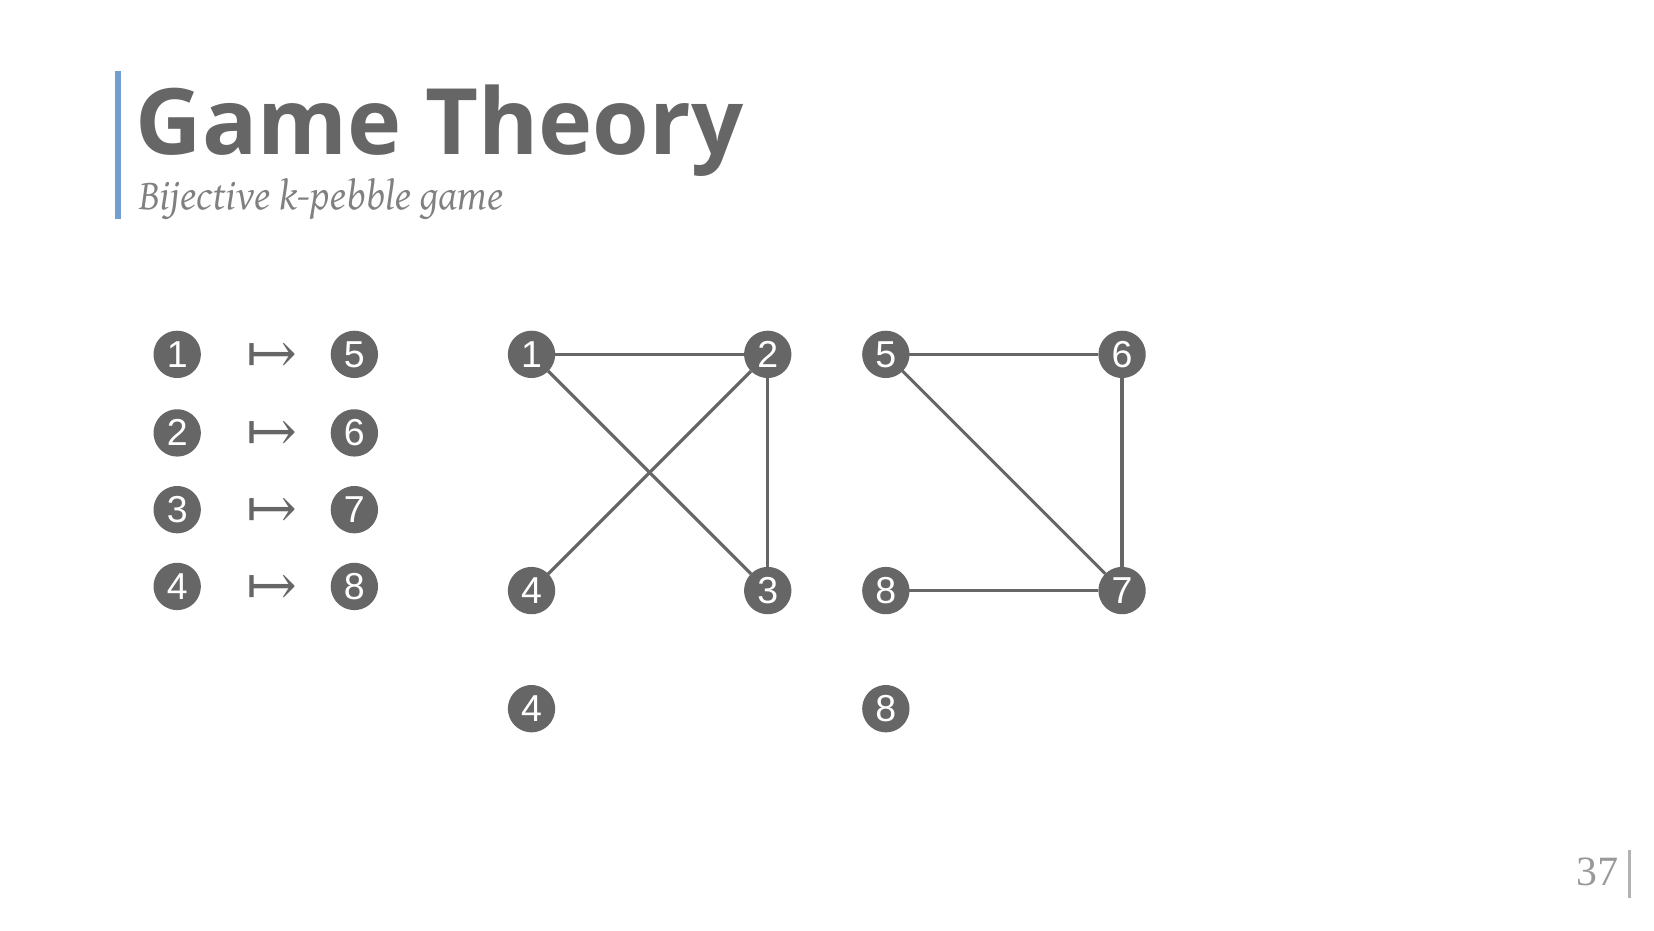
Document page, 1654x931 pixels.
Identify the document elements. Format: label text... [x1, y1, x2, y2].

text_box ↦ [230, 550, 308, 621]
text_box 4 [507, 566, 556, 615]
text_box 4 [153, 562, 201, 611]
text_box 1 [153, 330, 201, 379]
title Game Theory [135, 60, 1601, 178]
text_box ↦ [230, 318, 308, 388]
text_box ↦ [230, 474, 308, 544]
text_box 1 [507, 330, 556, 379]
text_box 6 [1098, 330, 1146, 378]
text_box 8 [330, 562, 379, 611]
text_box 5 [330, 330, 379, 379]
text_box Bijective k-pebble game [124, 165, 721, 229]
text_box 7 [1098, 567, 1146, 615]
text_box 2 [744, 330, 792, 378]
text_box 7 [330, 486, 379, 534]
text_box 3 [744, 567, 792, 615]
text_box 5 [862, 330, 910, 379]
text_box 3 [153, 486, 201, 534]
text_box ↦ [230, 397, 308, 467]
text_box 8 [862, 566, 910, 615]
text_box 2 [153, 409, 201, 457]
text_box 8 [862, 685, 910, 733]
text_box 4 [507, 685, 556, 733]
text_box 6 [330, 409, 379, 457]
